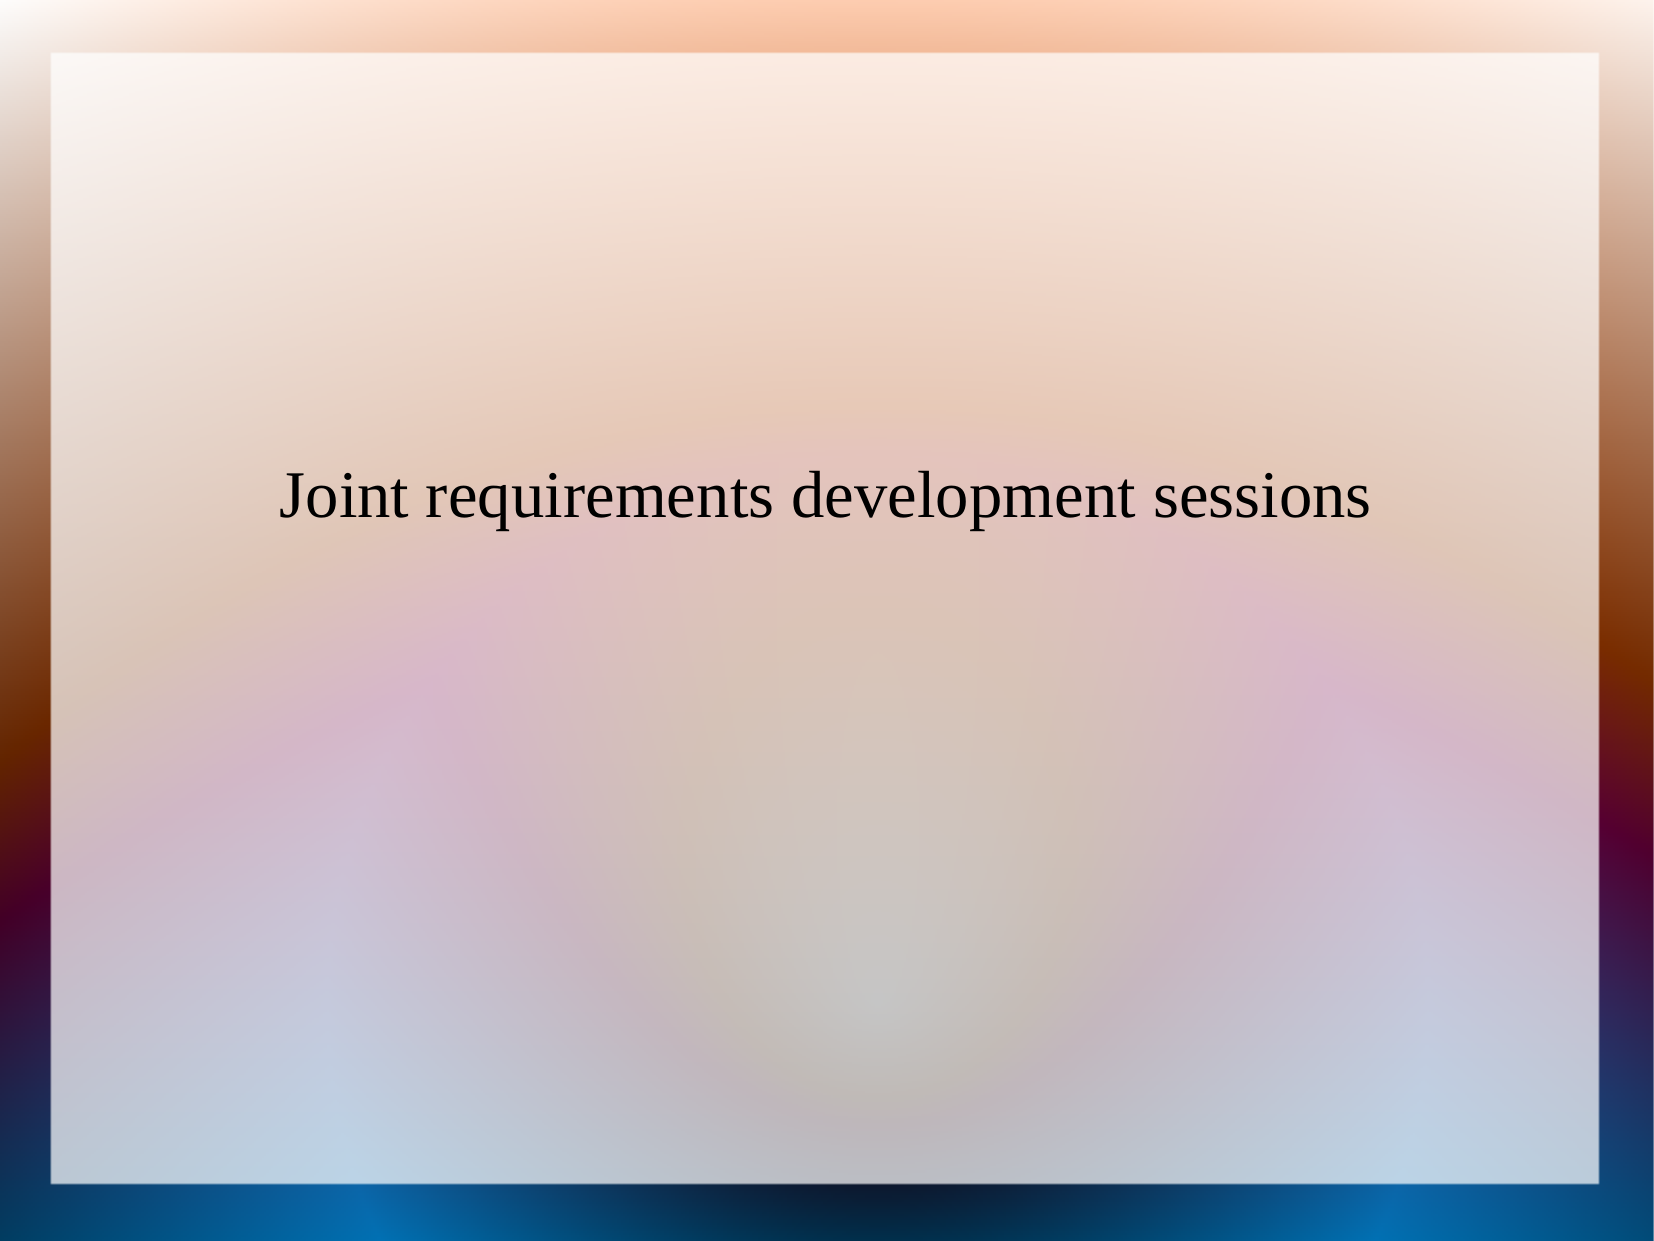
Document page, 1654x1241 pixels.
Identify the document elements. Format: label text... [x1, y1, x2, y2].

picture [0, 0, 1654, 1241]
subtitle Joint requirements development sessions [82, 55, 1571, 1010]
